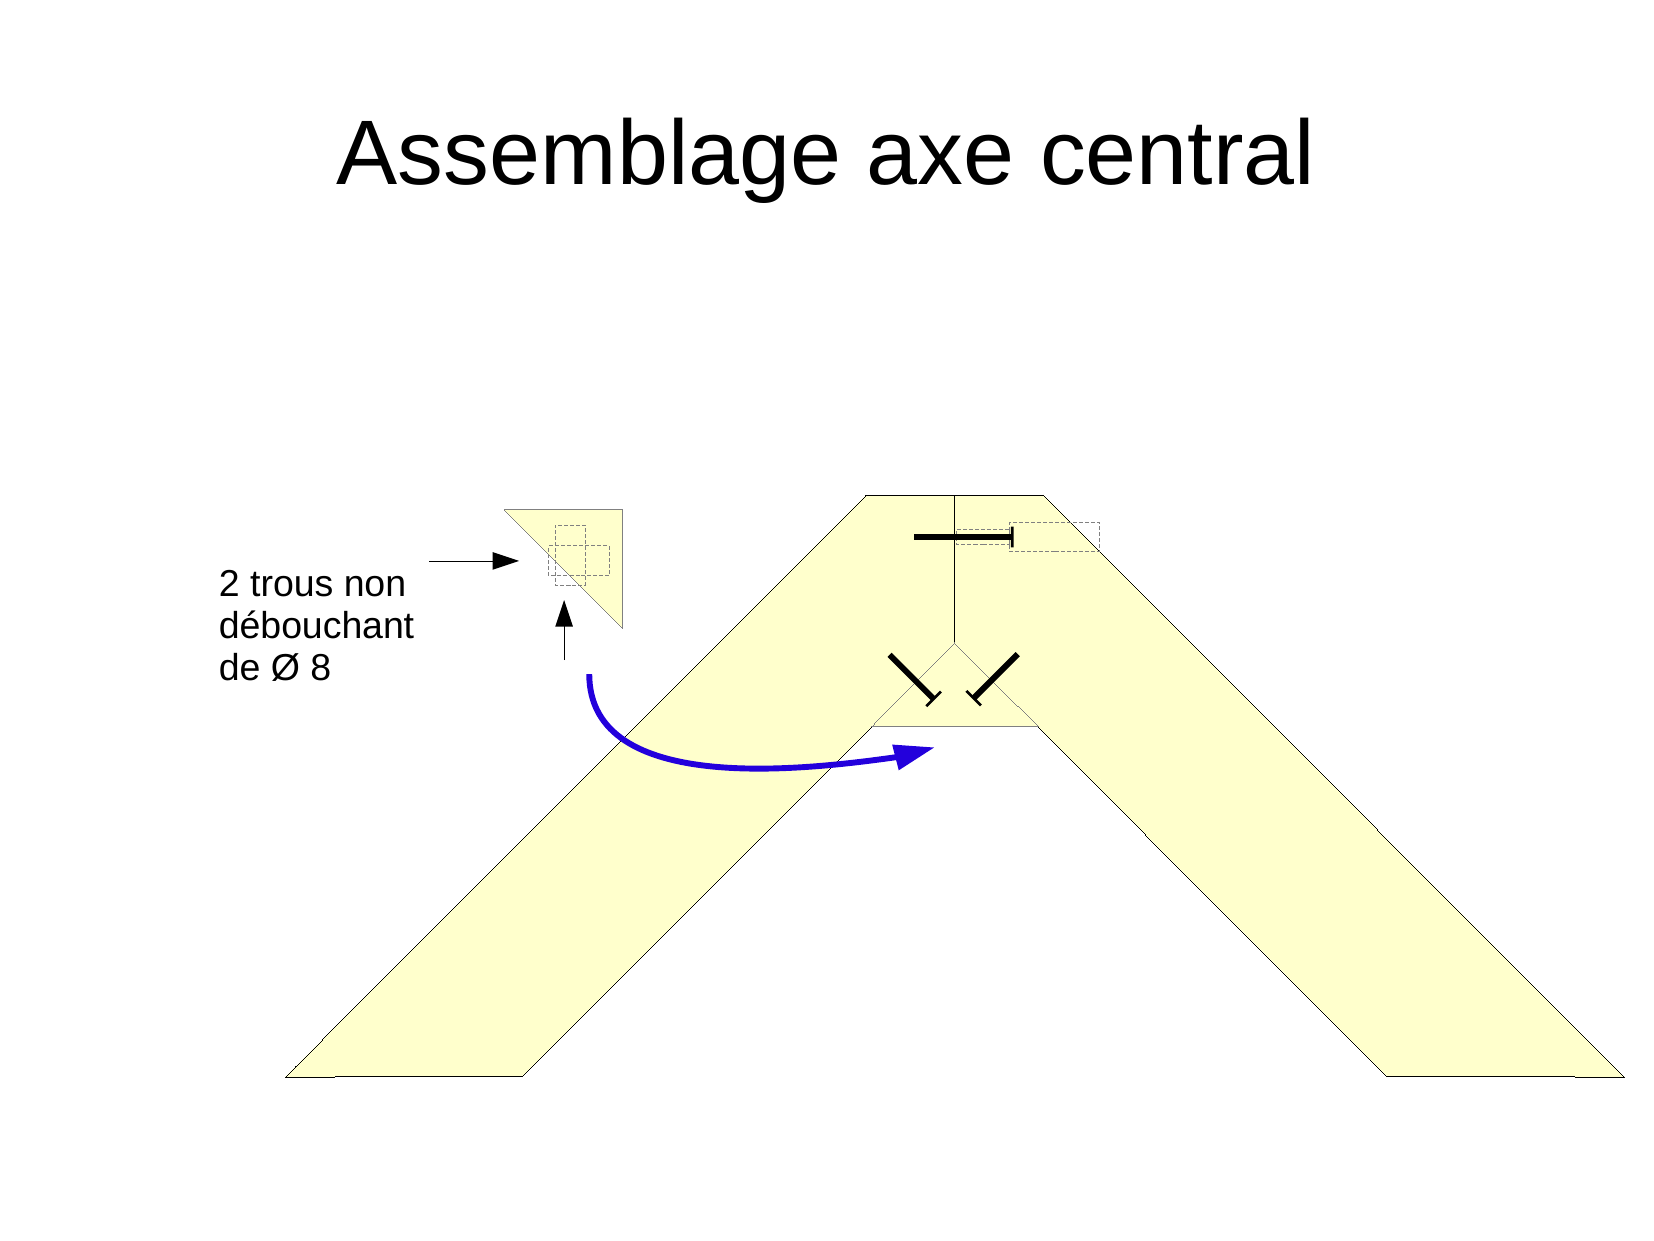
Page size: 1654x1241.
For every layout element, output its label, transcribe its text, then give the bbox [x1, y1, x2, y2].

title Assemblage axe central [82, 49, 1571, 257]
text_box [285, 741, 830, 1078]
text_box [504, 509, 623, 629]
text_box [625, 495, 1625, 1078]
text_box 2 trous non débouchant de Ø 8 [204, 555, 465, 696]
